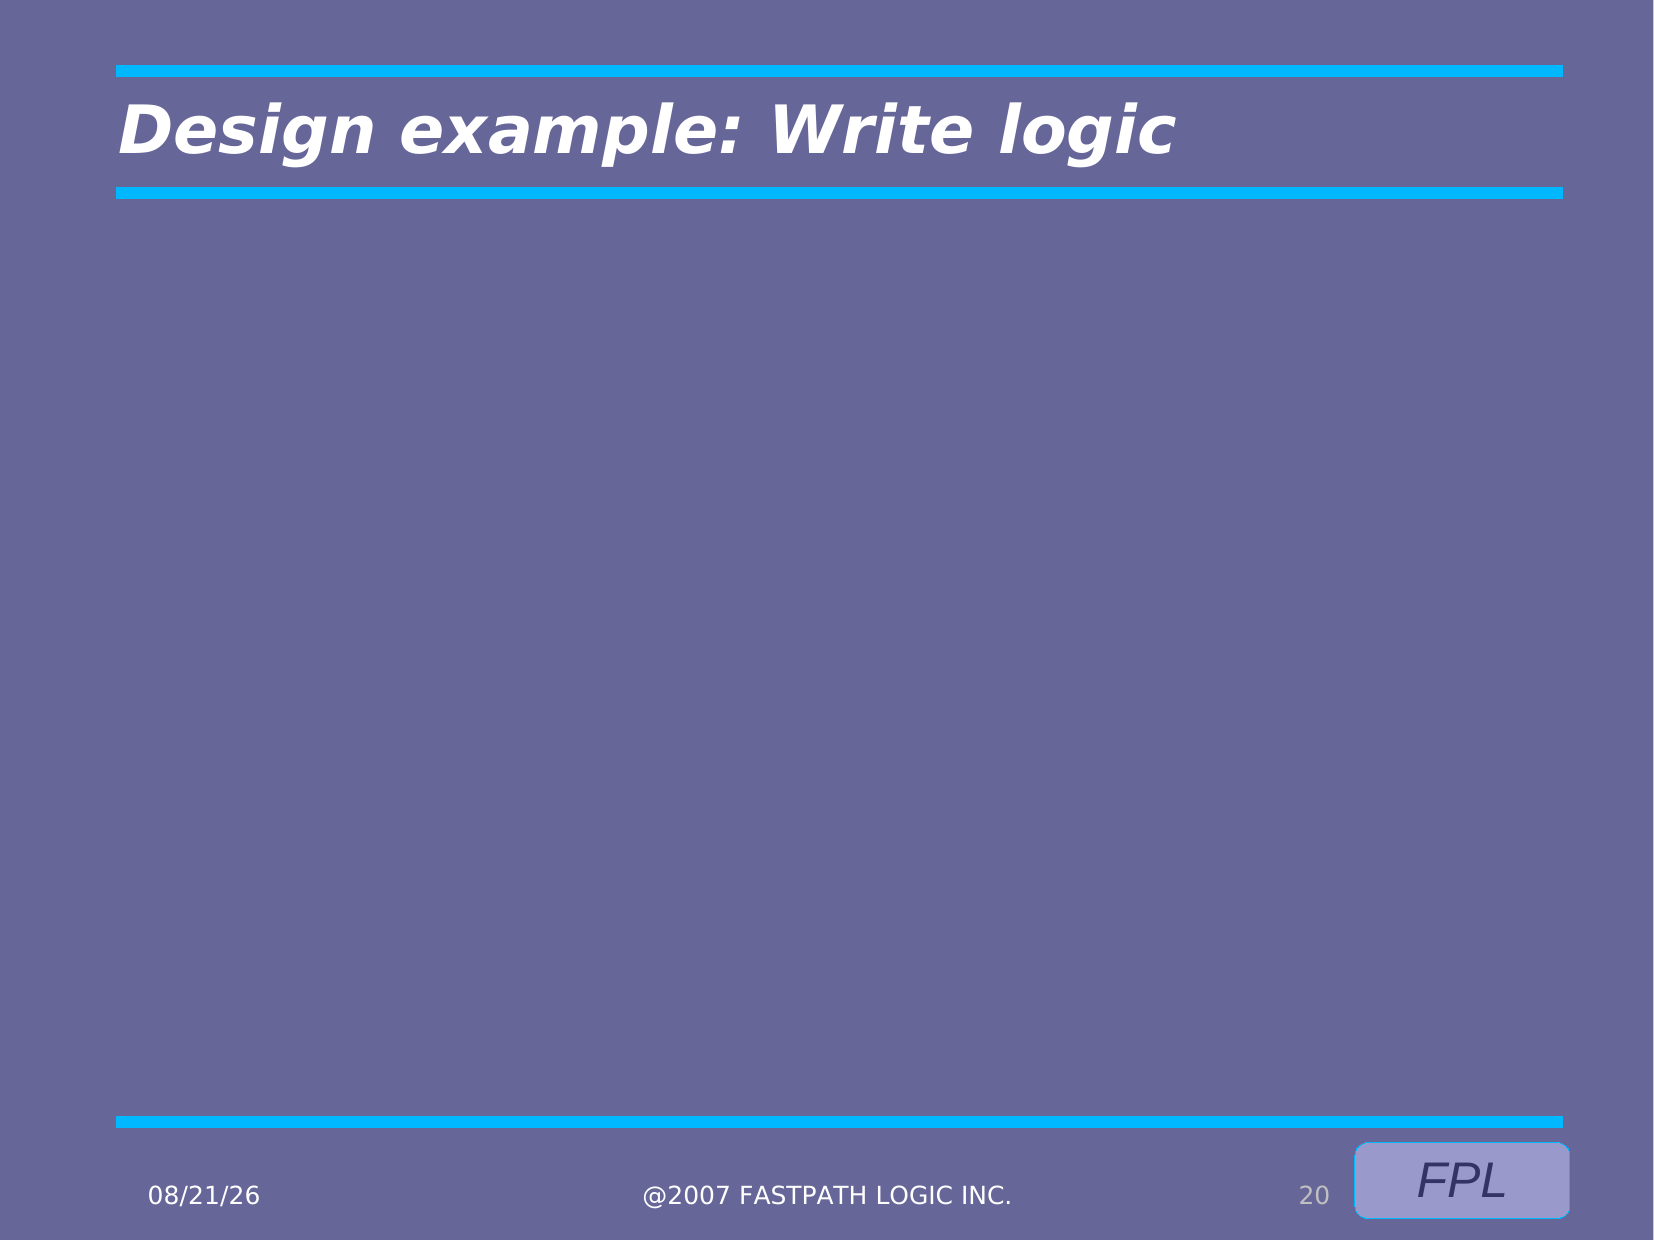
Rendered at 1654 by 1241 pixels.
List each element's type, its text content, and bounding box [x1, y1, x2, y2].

title Design example: Write logic [118, 41, 1531, 219]
